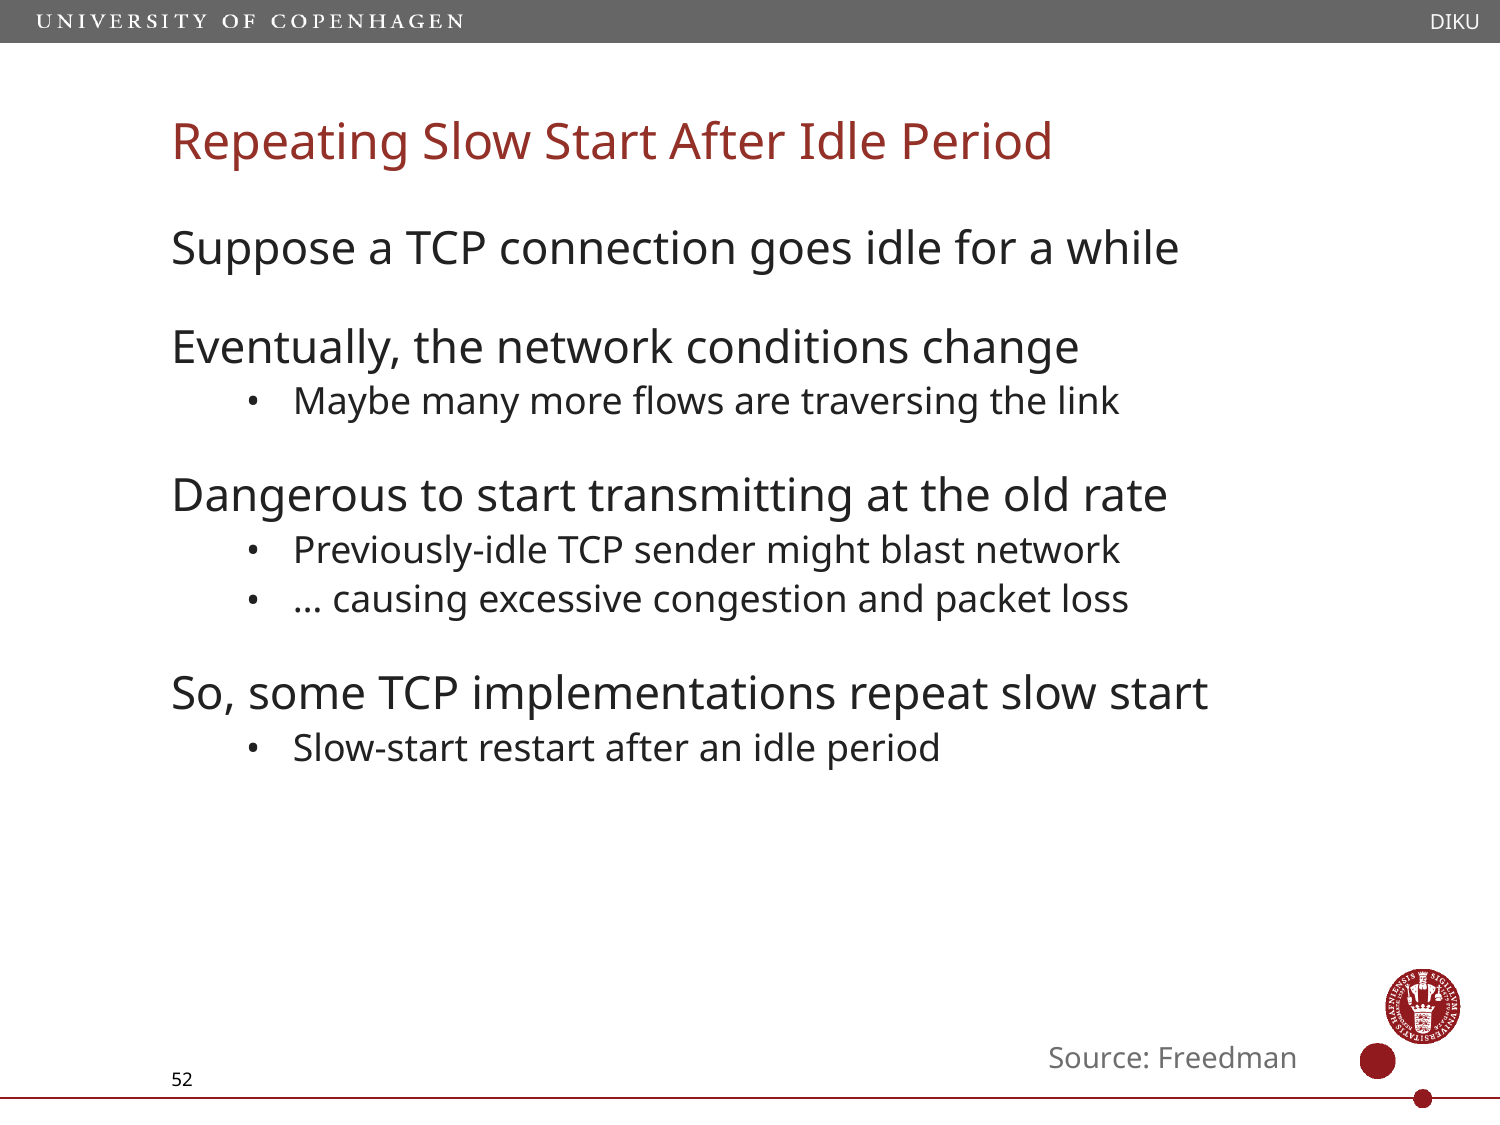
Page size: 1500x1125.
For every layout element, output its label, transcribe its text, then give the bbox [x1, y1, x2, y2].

title Repeating Slow Start After Idle Period [171, 75, 1329, 171]
text_box DIKU [469, 0, 1495, 43]
picture [0, 910, 1500, 1122]
list Suppose a TCP connection goes idle for a while Eventually, the network conditions change Maybe many more flows are traversing the link Dangerous to start transmitting at the old rate Previously-idle TCP sender might blast network … causing excessive congestion and packet loss So, some TCP implementations repeat slow start Slow-start restart after an idle period [171, 225, 1329, 900]
text_box <number> [171, 1067, 522, 1092]
text_box Source: Freedman [1033, 1031, 1341, 1083]
